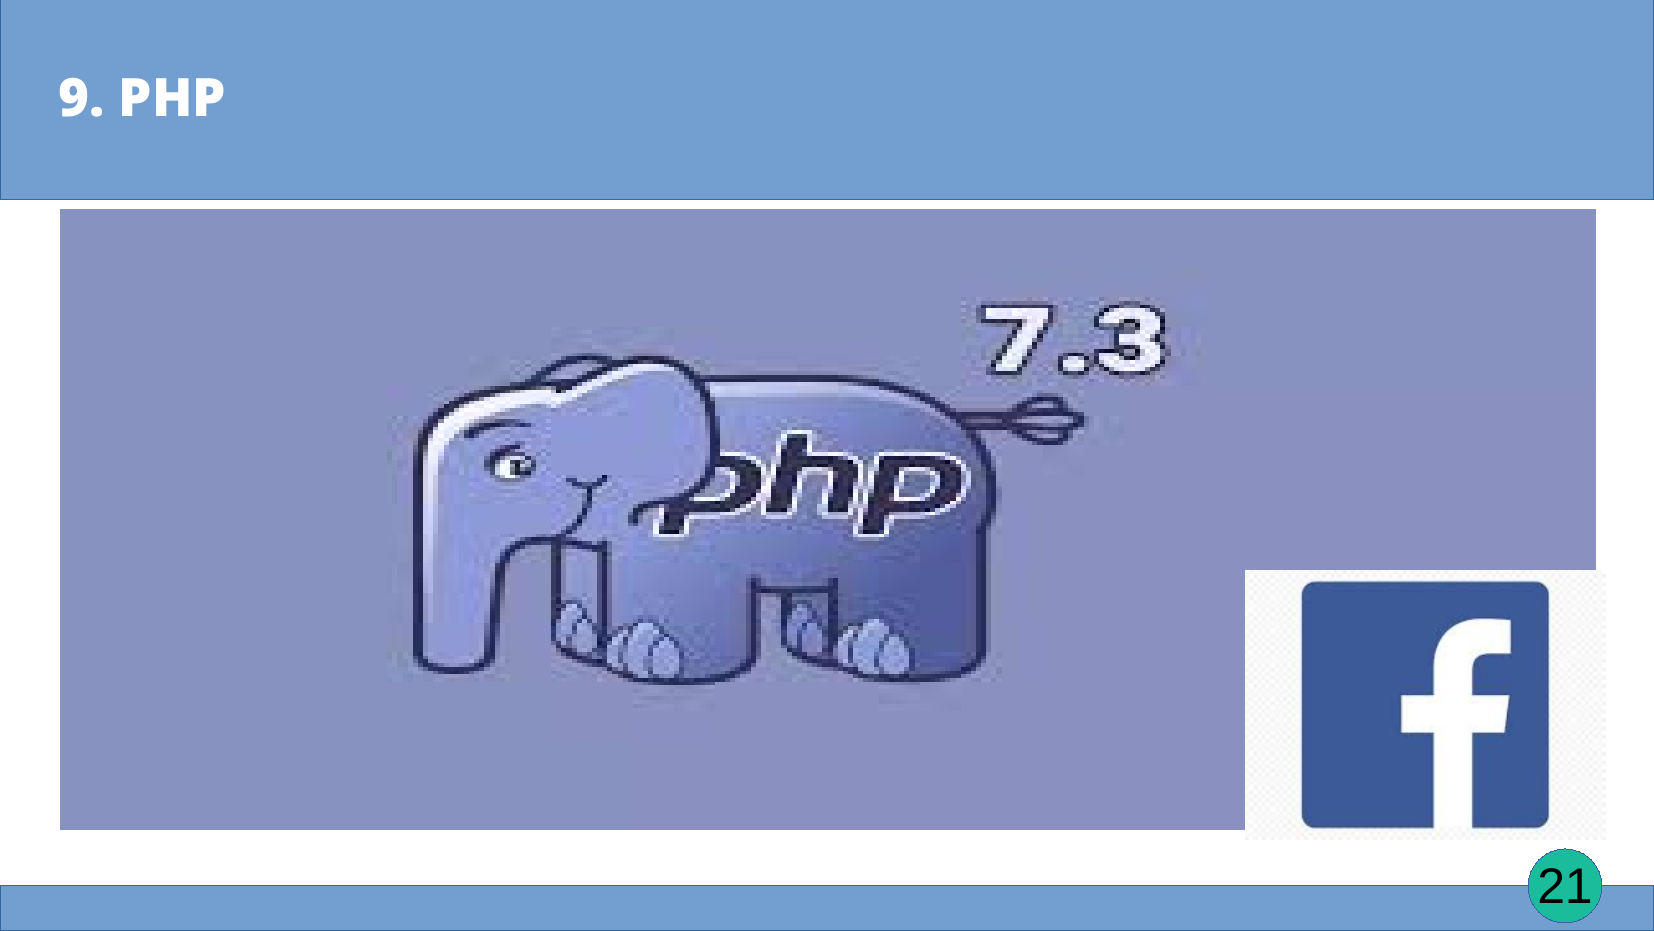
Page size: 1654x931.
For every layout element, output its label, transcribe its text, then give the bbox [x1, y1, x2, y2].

picture [60, 209, 1606, 841]
title 9. PHP [59, 37, 1595, 155]
